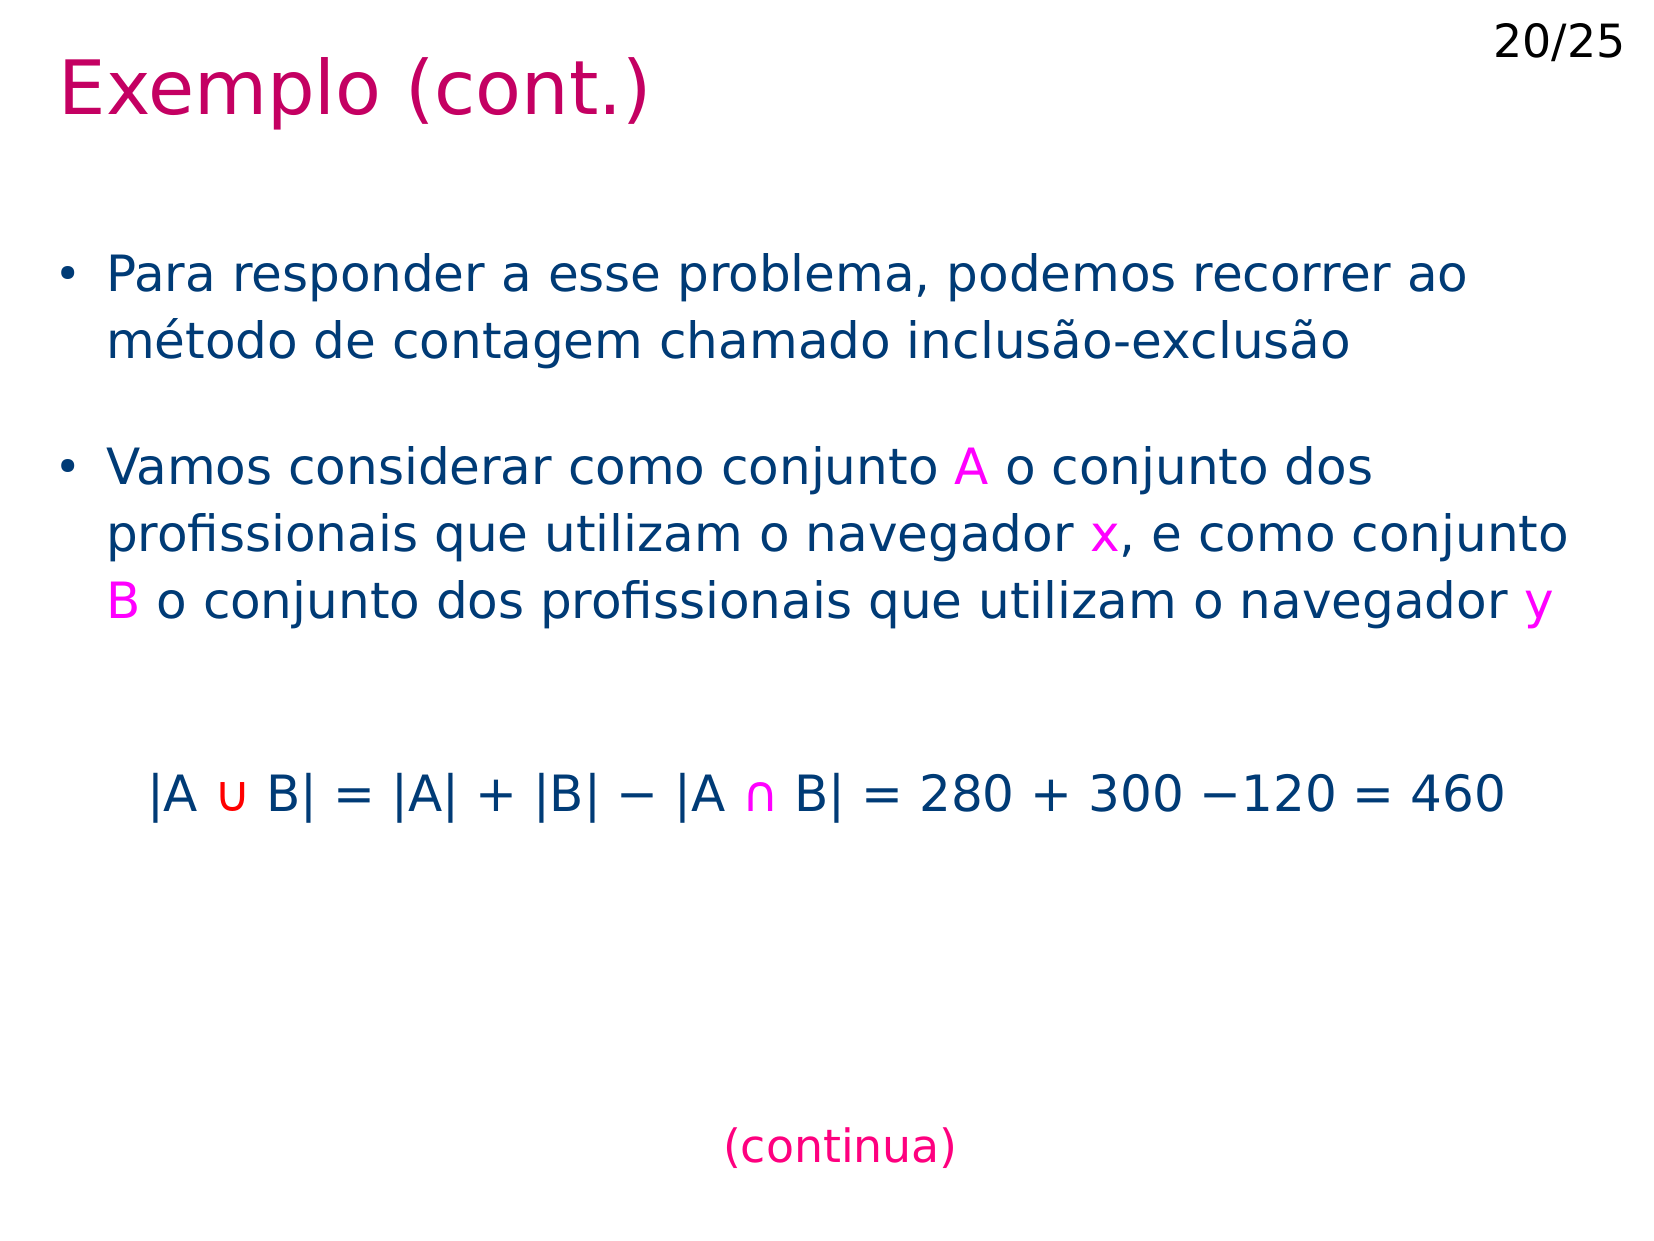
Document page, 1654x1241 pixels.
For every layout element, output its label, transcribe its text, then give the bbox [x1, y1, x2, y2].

text_box (continua) [708, 1113, 973, 1182]
title Exemplo (cont.) [59, 29, 1625, 148]
list Para responder a esse problema, podemos recorrer ao método de contagem chamado inclusão-exclusão Vamos considerar como conjunto A o conjunto dos profissionais que utilizam o navegador x, e como conjunto B o conjunto dos profissionais que utilizam o navegador y |A ∪ B| = |A| + |B| − |A ∩ B| = 280 + 300 −120 = 460 [59, 236, 1595, 1211]
